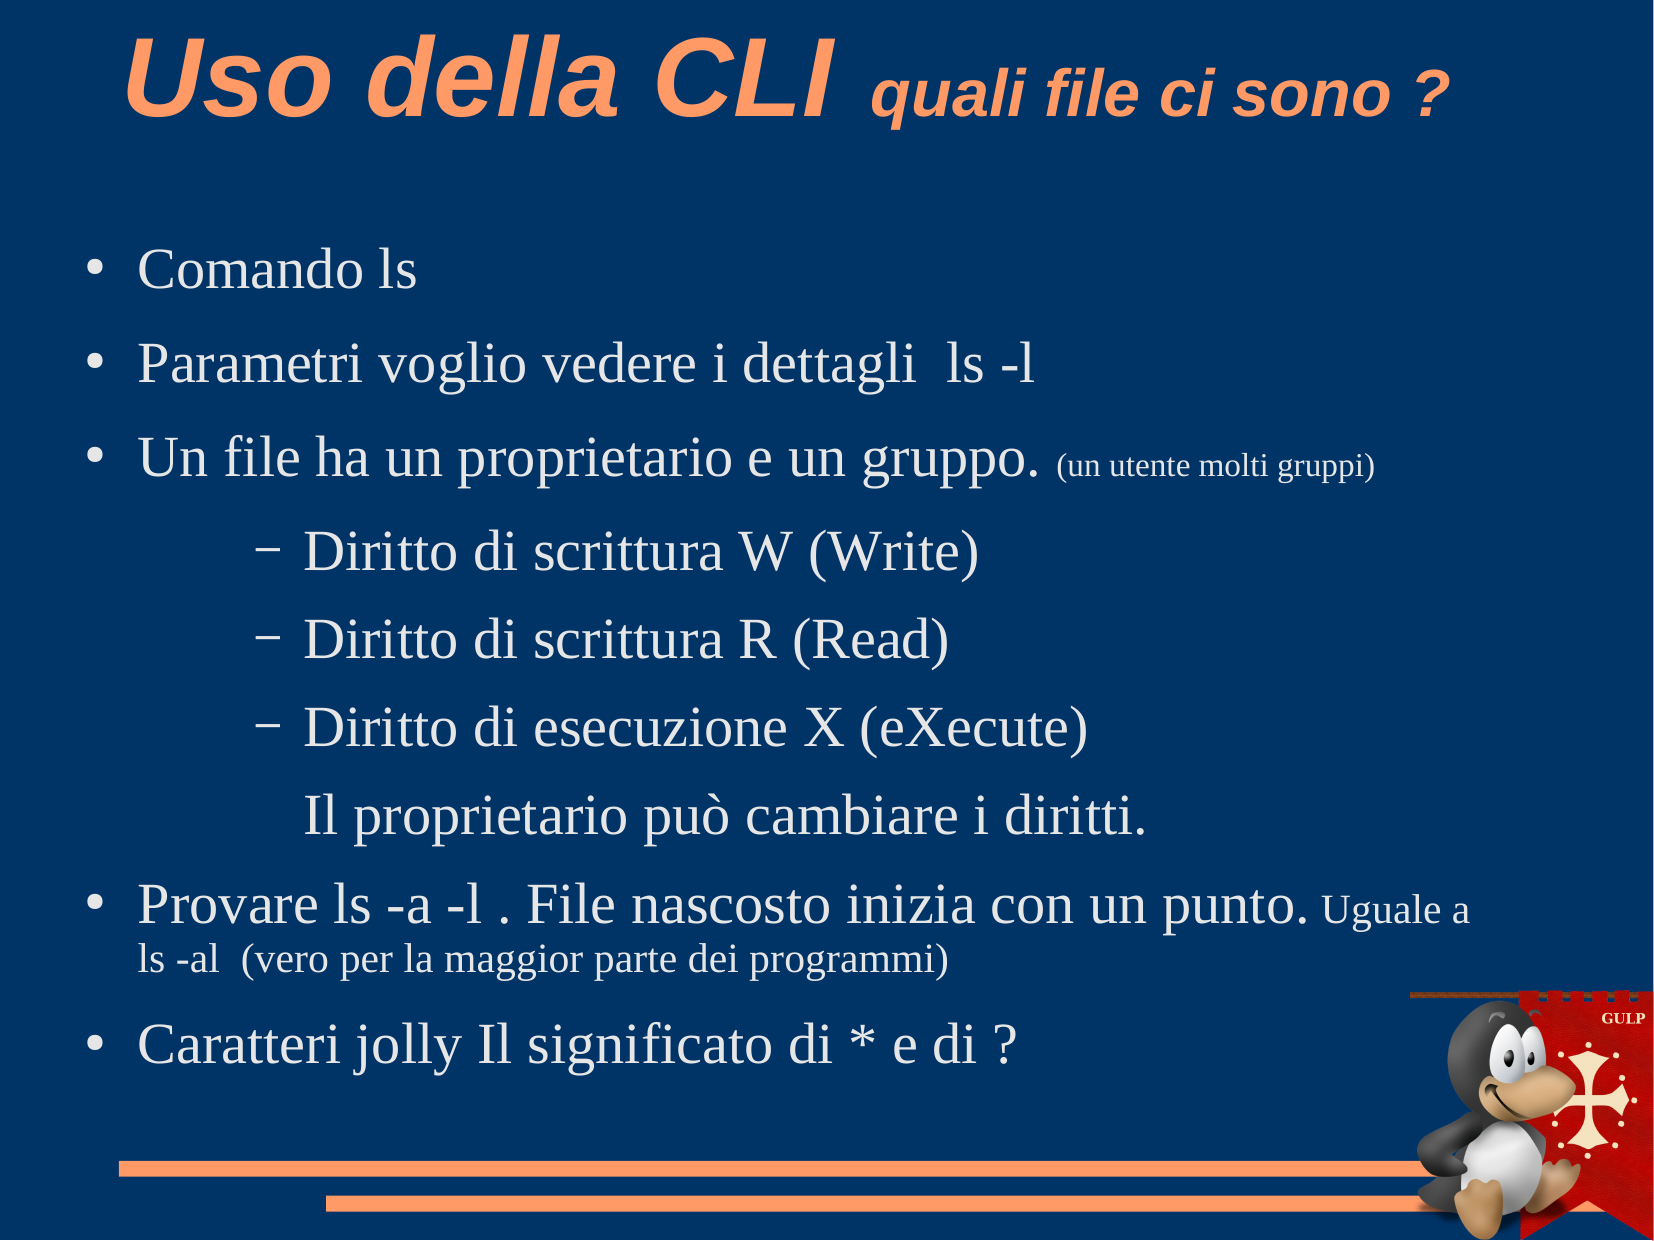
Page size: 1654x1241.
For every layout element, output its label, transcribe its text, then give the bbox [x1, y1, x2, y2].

list Comando ls Parametri voglio vedere i dettagli ls -l Un file ha un proprietario e un gruppo. (un utente molti gruppi) Diritto di scrittura W (Write) Diritto di scrittura R (Read) Diritto di esecuzione X (eXecute) Il proprietario può cambiare i diritti. Provare ls -a -l . File nascosto inizia con un punto. Uguale a ls -al (vero per la maggior parte dei programmi) Caratteri jolly Il significato di * e di ? [66, 236, 1506, 1171]
title [182, 826, 1152, 1160]
title Uso della CLI quali file ci sono ? [121, 14, 1534, 392]
picture [1410, 990, 1654, 1241]
